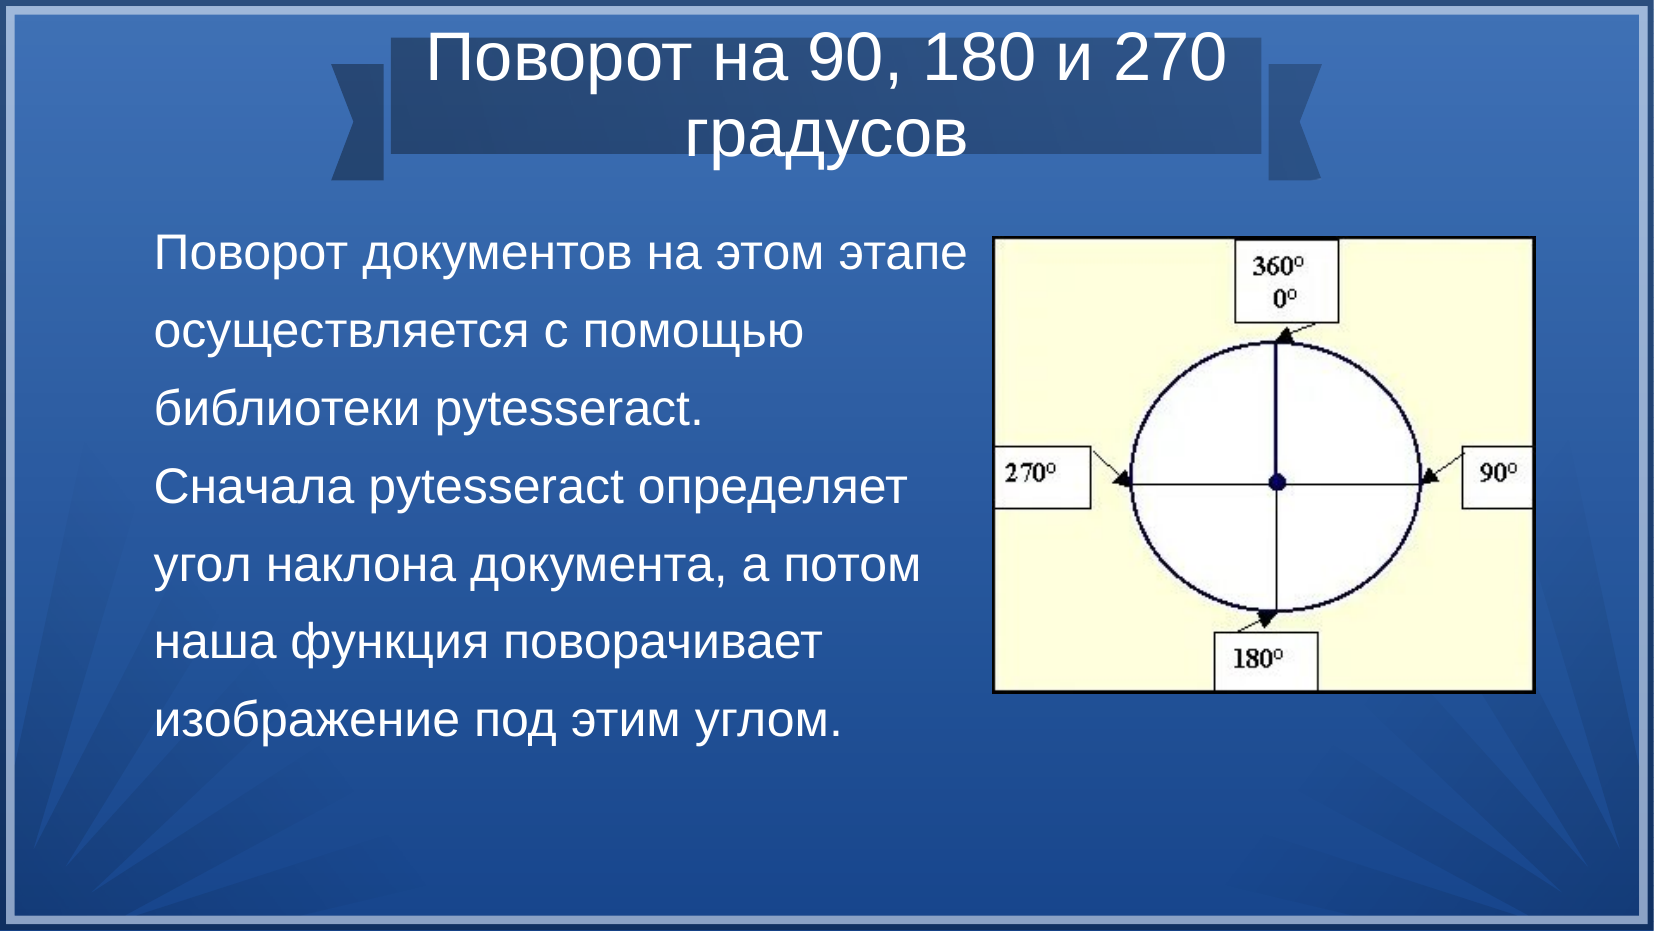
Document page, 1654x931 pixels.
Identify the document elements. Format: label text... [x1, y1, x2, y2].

list Поворот документов на этом этапе осуществляется с помощью библиотеки pytesseract. Сначала pytesseract определяет угол наклона документа, а потом наша функция поворачивает изображение под этим углом. [82, 224, 1571, 848]
picture [992, 236, 1536, 694]
title Поворот на 90, 180 и 270 градусов [389, 17, 1264, 172]
